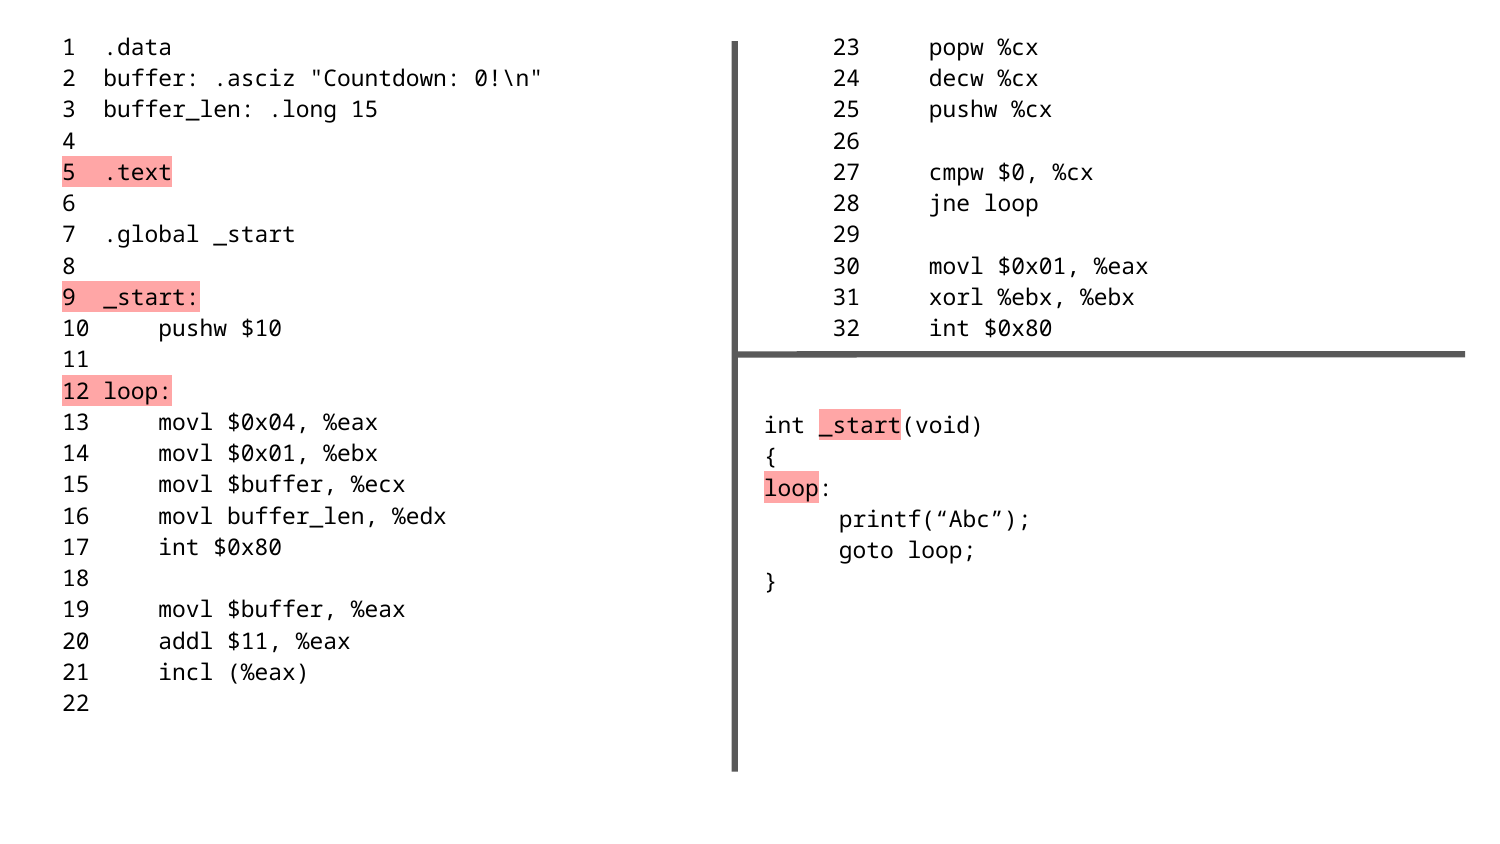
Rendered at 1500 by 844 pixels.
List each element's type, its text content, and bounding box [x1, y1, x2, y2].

text_box int _start(void) { loop: printf(“Abc”); goto loop; } [749, 401, 1047, 591]
text_box 1 .data 2 buffer: .asciz "Countdown: 0!\n" 3 buffer_len: .long 15 4 5 .text 6 7 .global _start 8 9 _start: 10 pushw $10 11 12 loop: 13 movl $0x04, %eax 14 movl $0x01, %ebx 15 movl $buffer, %ecx 16 movl buffer_len, %edx 17 int $0x80 18 19 movl $buffer, %eax 20 addl $11, %eax 21 incl (%eax) 22 [47, 23, 559, 735]
text_box 23 popw %cx 24 decw %cx 25 pushw %cx 26 27 cmpw $0, %cx 28 jne loop 29 30 movl $0x01, %eax 31 xorl %ebx, %ebx 32 int $0x80 [749, 23, 1164, 351]
